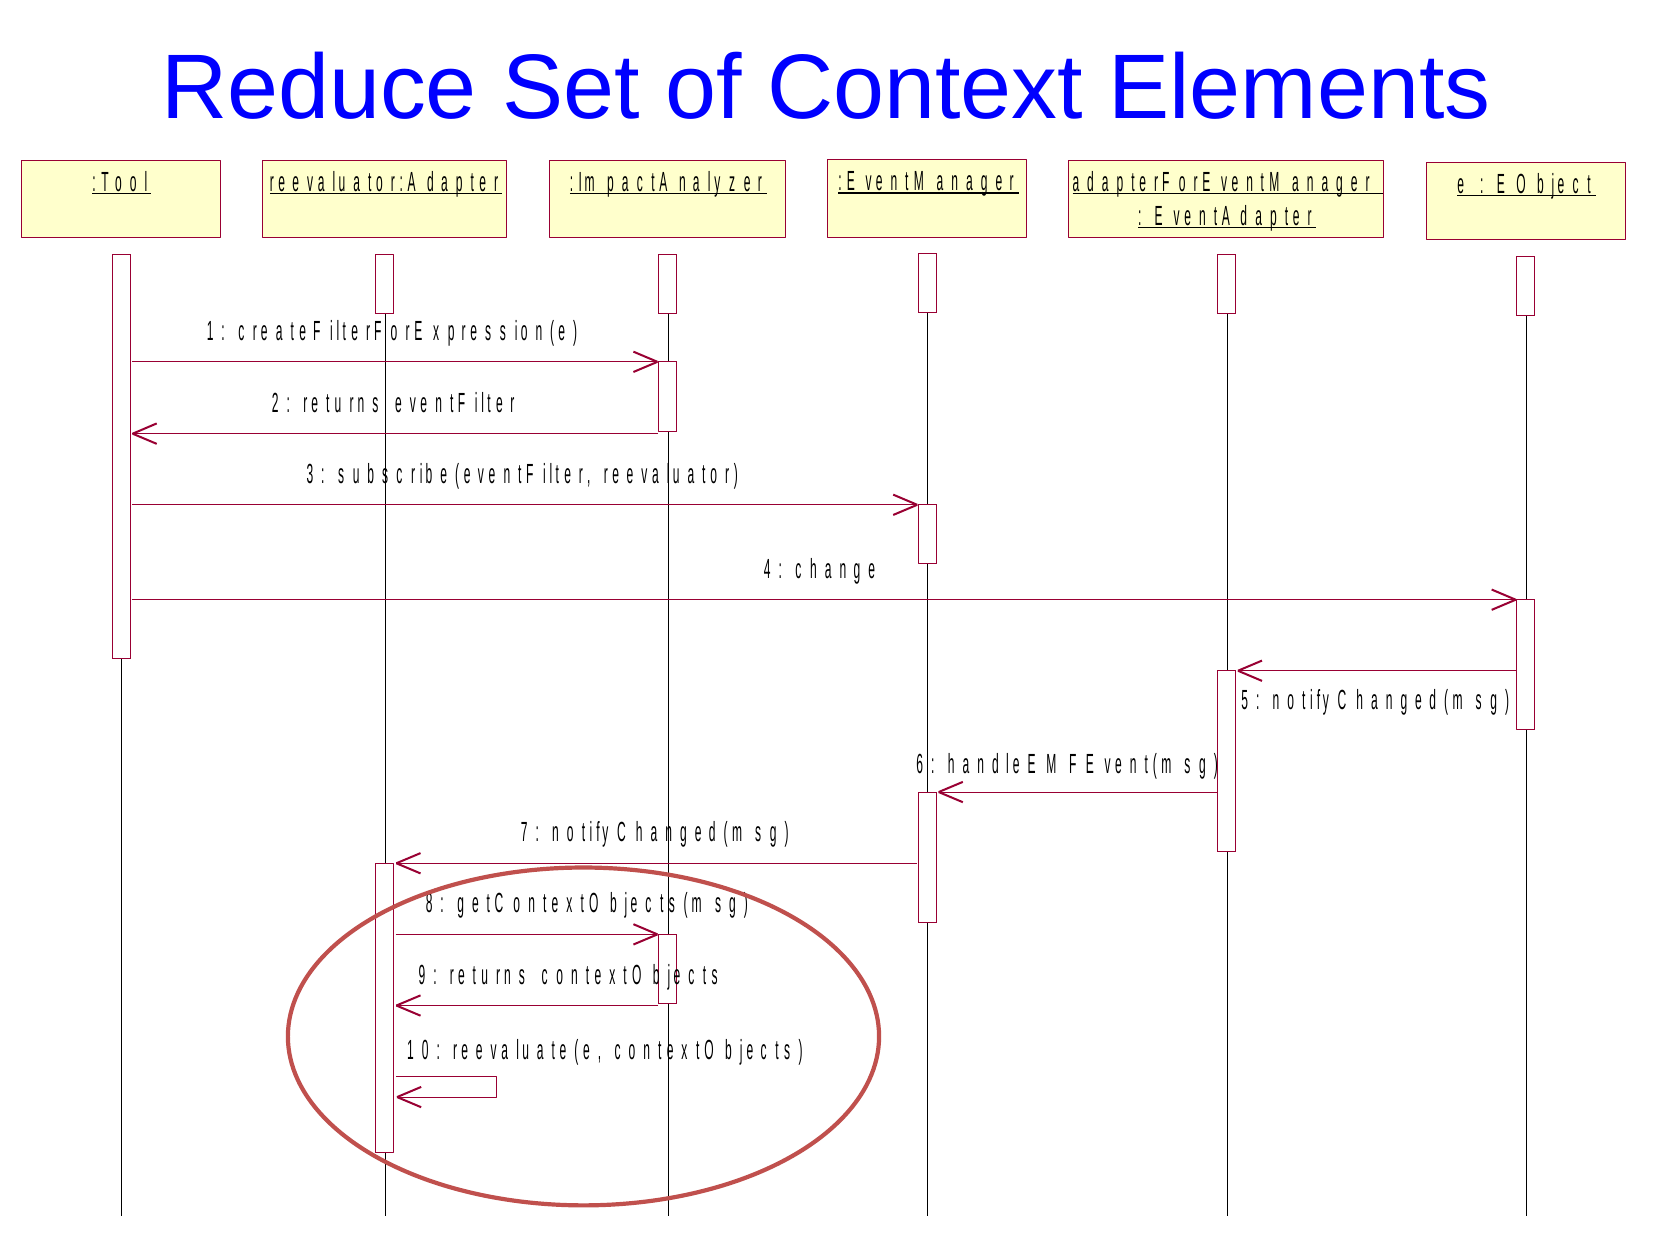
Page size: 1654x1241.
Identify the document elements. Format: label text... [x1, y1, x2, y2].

title Reduce Set of Context Elements [82, 19, 1571, 155]
picture [0, 103, 1654, 1241]
